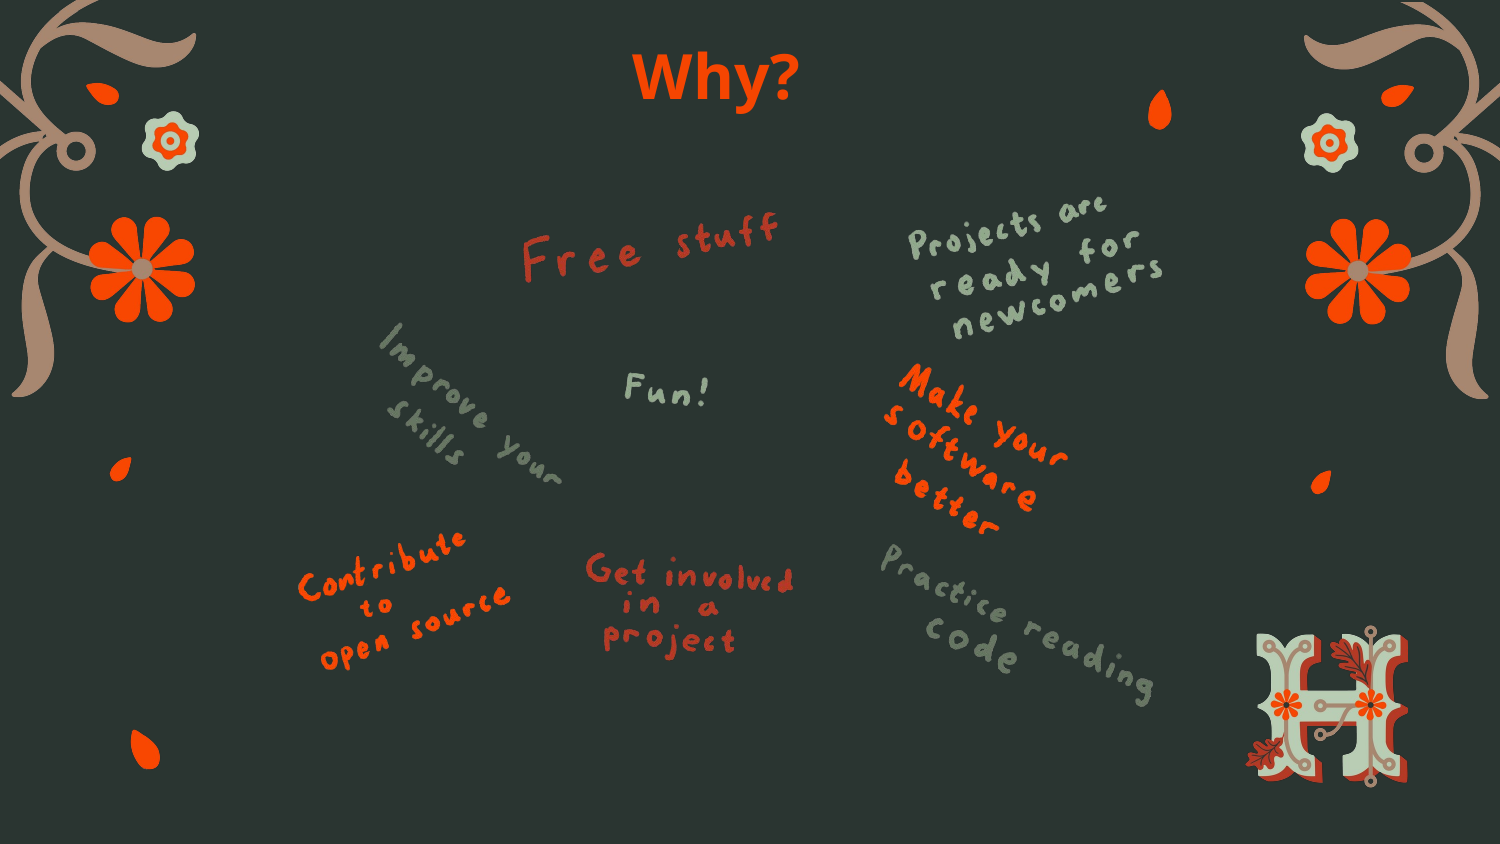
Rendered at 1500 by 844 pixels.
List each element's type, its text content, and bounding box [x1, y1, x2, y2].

picture [122, 729, 167, 772]
picture [109, 456, 132, 482]
text_box Why? [281, 31, 1152, 119]
picture [1147, 89, 1182, 133]
picture [286, 86, 1222, 791]
picture [1245, 624, 1408, 788]
picture [1311, 471, 1333, 495]
